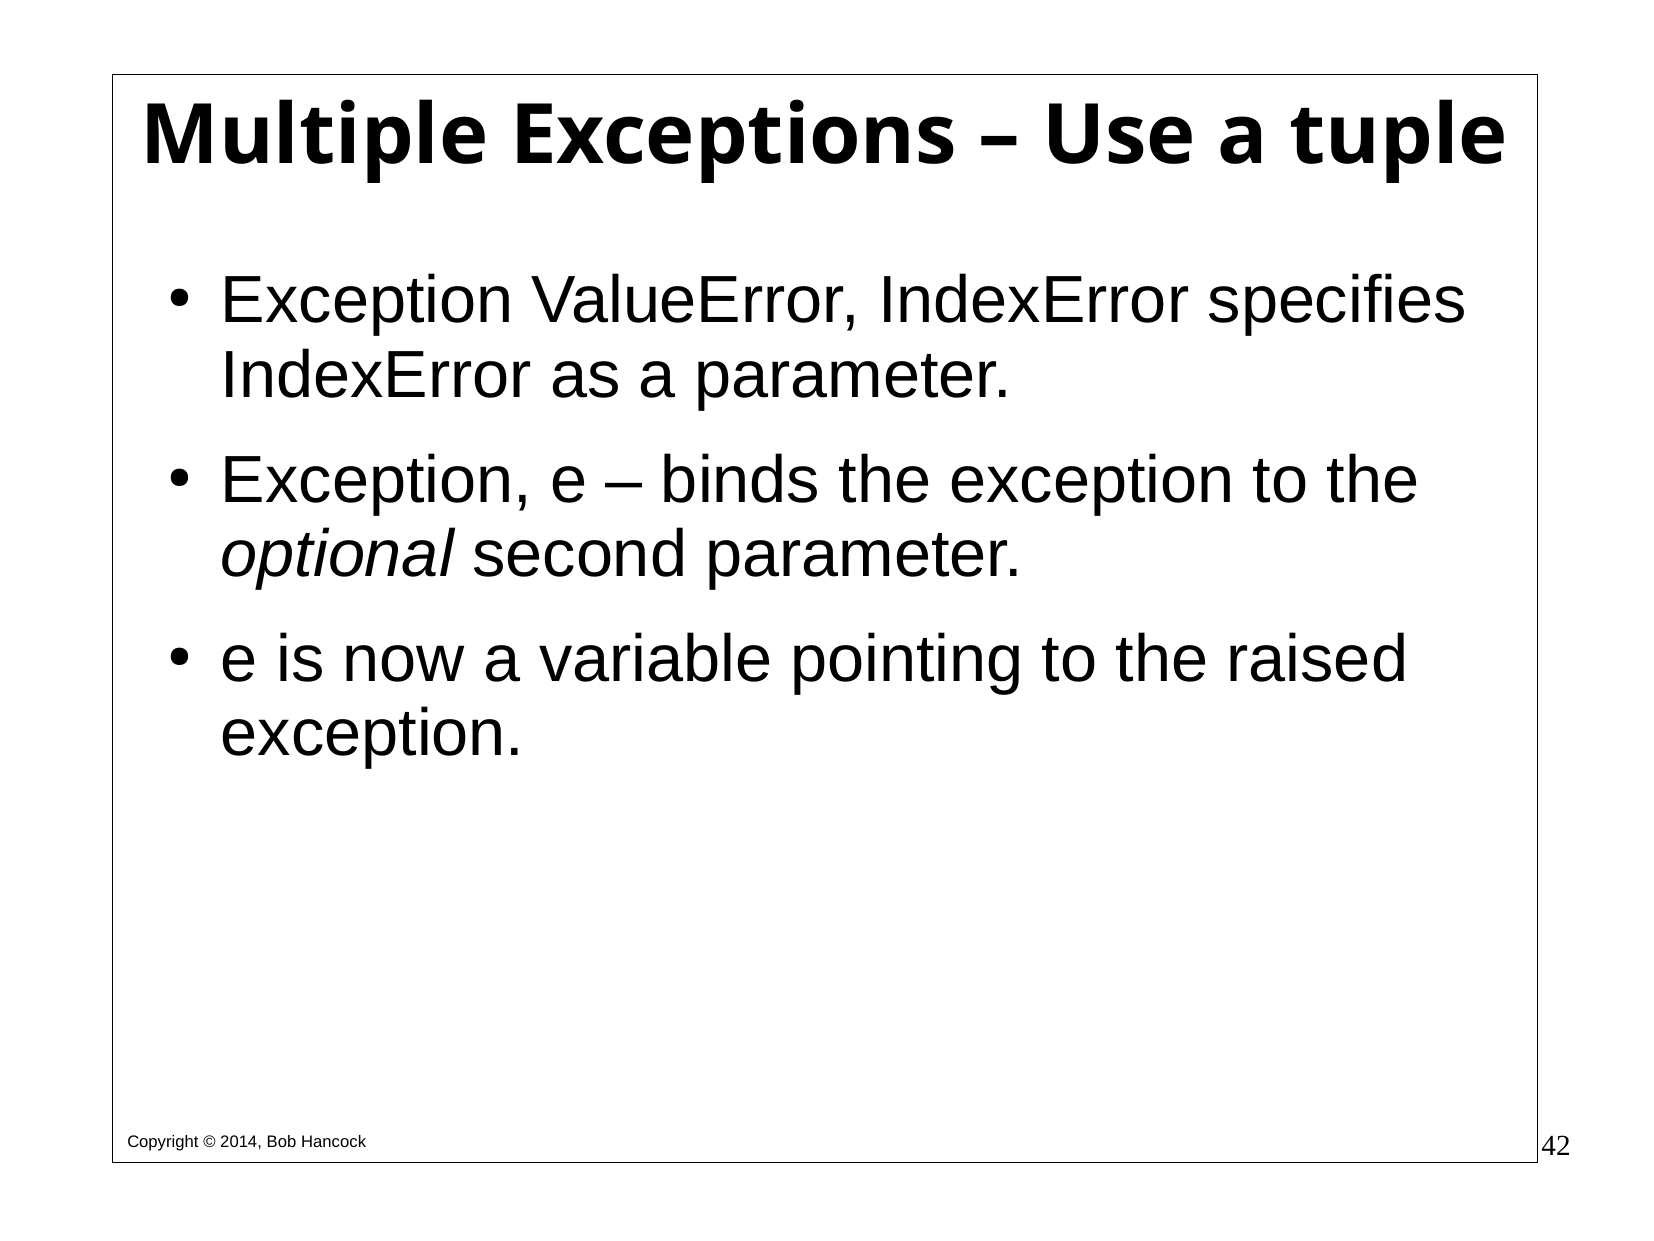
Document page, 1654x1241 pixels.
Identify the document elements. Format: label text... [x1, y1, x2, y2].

list Exception ValueError, IndexError specifies IndexError as a parameter. Exception, e – binds the exception to the optional second parameter. e is now a variable pointing to the raised exception. [150, 262, 1501, 1126]
text_box Copyright © 2014, Bob Hancock [112, 1125, 382, 1159]
title Multiple Exceptions – Use a tuple [112, 75, 1538, 188]
